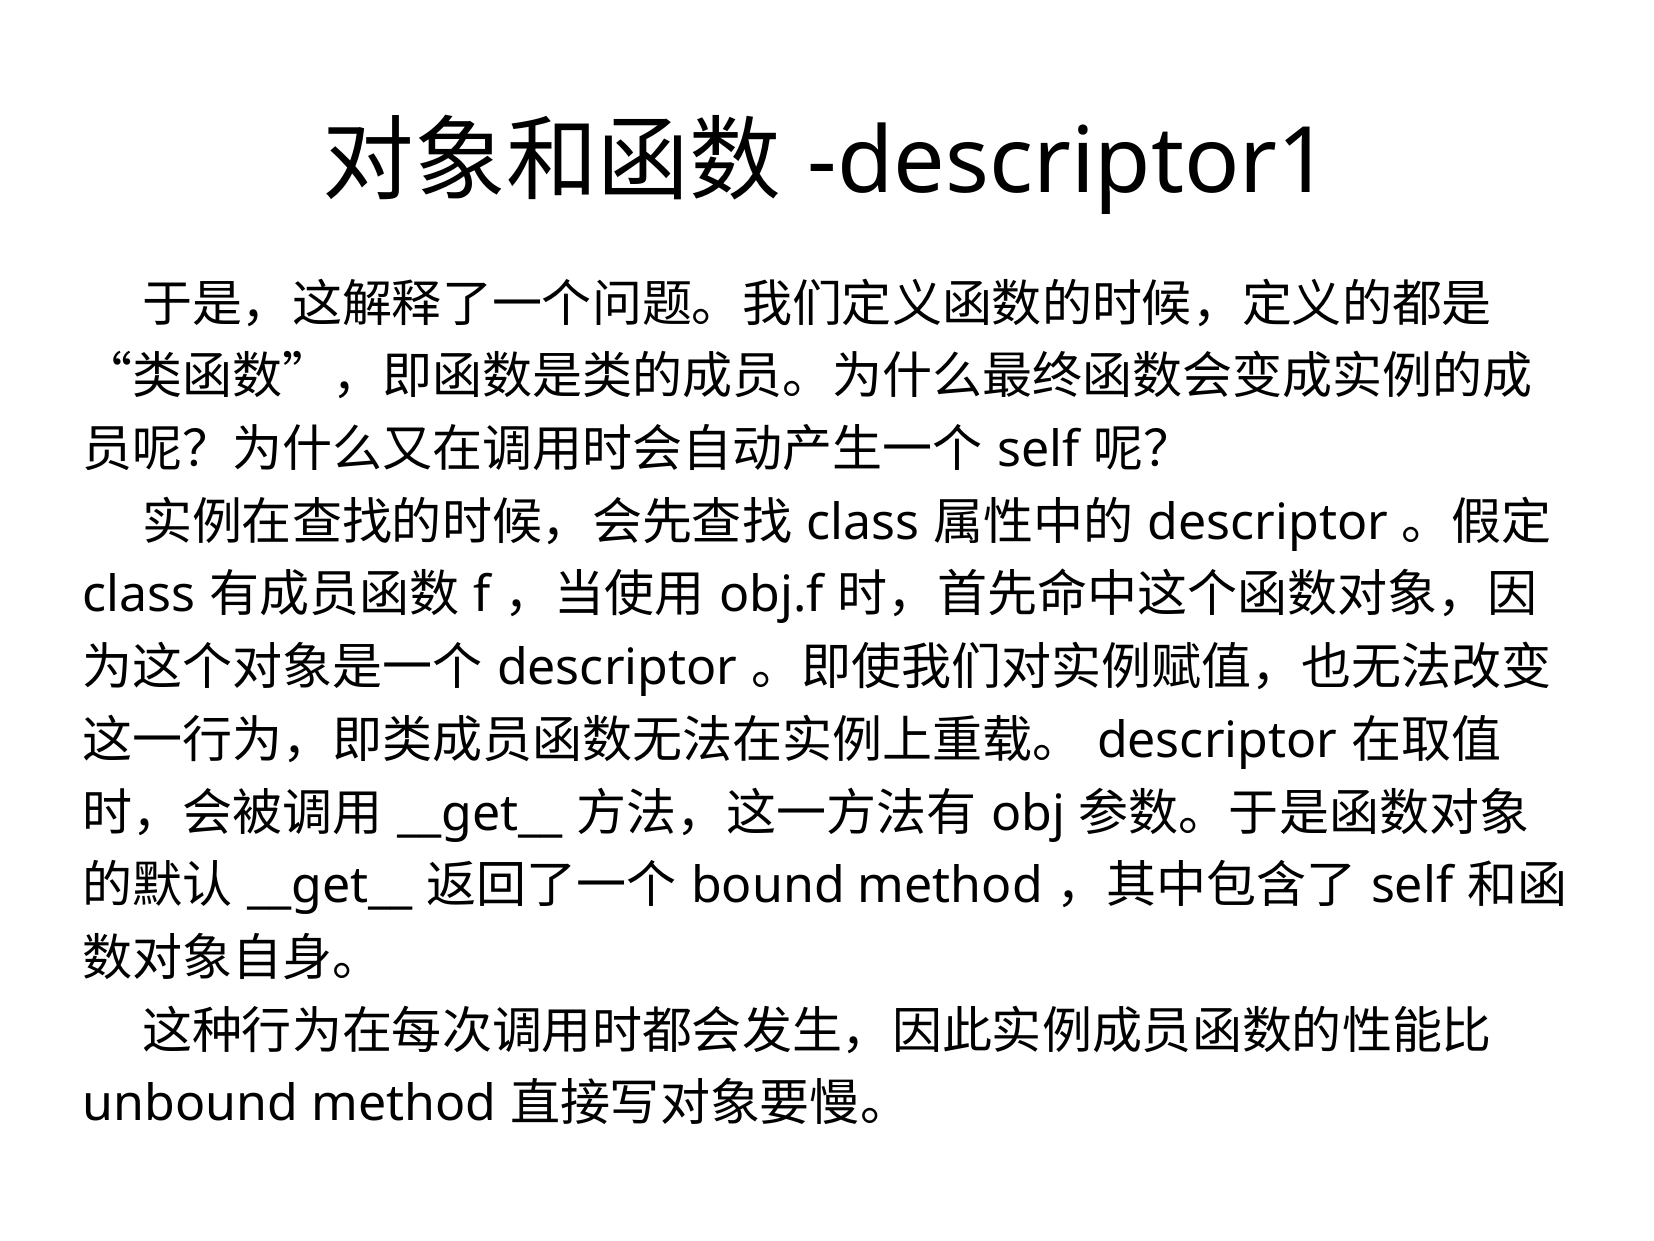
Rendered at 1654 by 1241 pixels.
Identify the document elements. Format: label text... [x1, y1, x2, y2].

subtitle 于是，这解释了一个问题。我们定义函数的时候，定义的都是“类函数”，即函数是类的成员。为什么最终函数会变成实例的成员呢？为什么又在调用时会自动产生一个self呢？ 实例在查找的时候，会先查找class属性中的descriptor。假定class有成员函数f，当使用obj.f时，首先命中这个函数对象，因为这个对象是一个descriptor。即使我们对实例赋值，也无法改变这一行为，即类成员函数无法在实例上重载。descriptor在取值时，会被调用__get__方法，这一方法有obj参数。于是函数对象的默认__get__返回了一个bound method，其中包含了self和函数对象自身。 这种行为在每次调用时都会发生，因此实例成员函数的性能比unbound method直接写对象要慢。 [82, 297, 1571, 1102]
title 对象和函数-descriptor1 [82, 56, 1571, 250]
